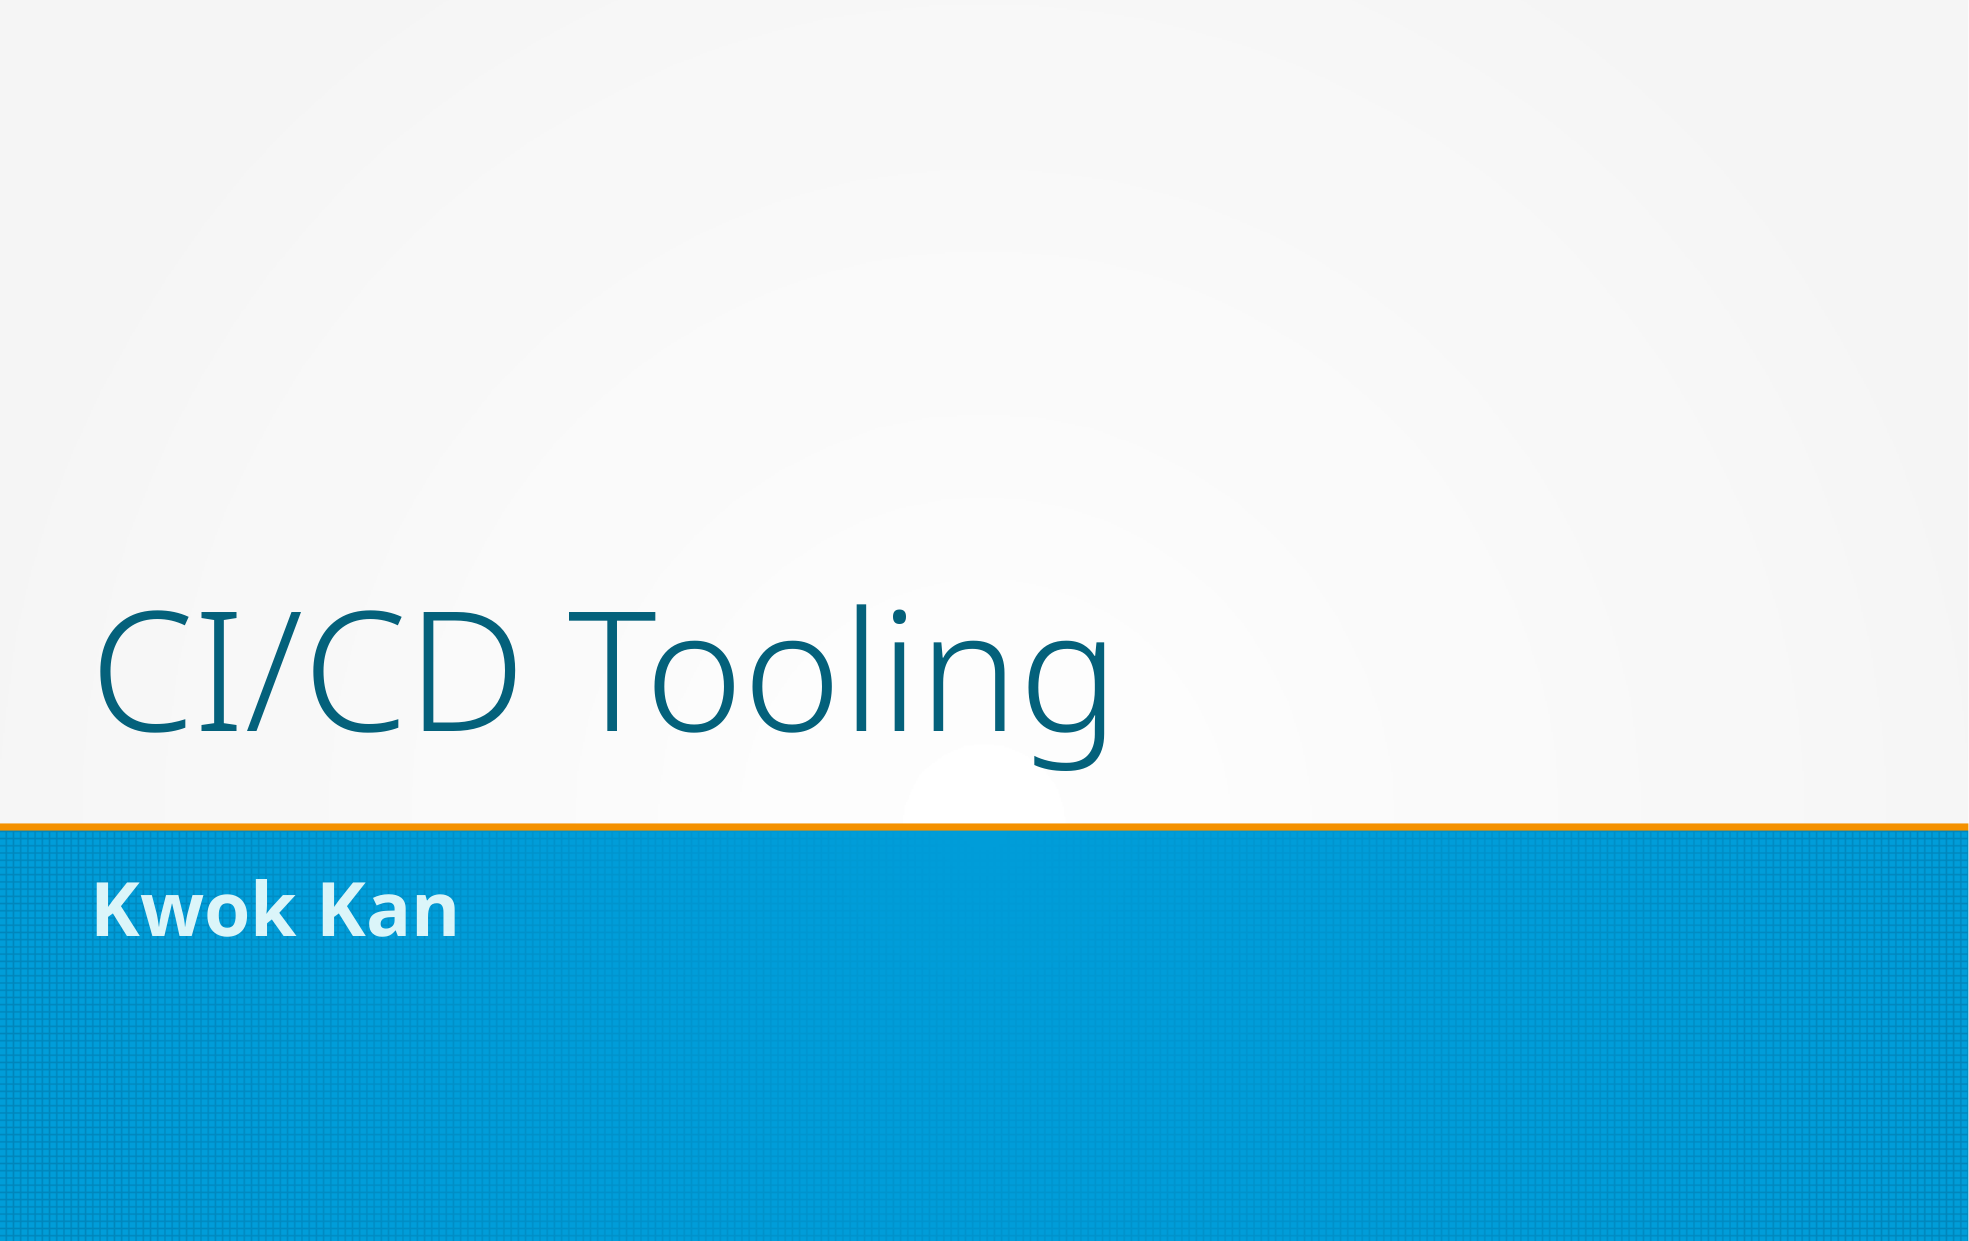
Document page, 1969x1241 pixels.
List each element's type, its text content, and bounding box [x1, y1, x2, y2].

picture [0, 0, 1969, 830]
title CI/CD Tooling [90, 49, 1862, 781]
subtitle Kwok Kan [90, 855, 1861, 1111]
